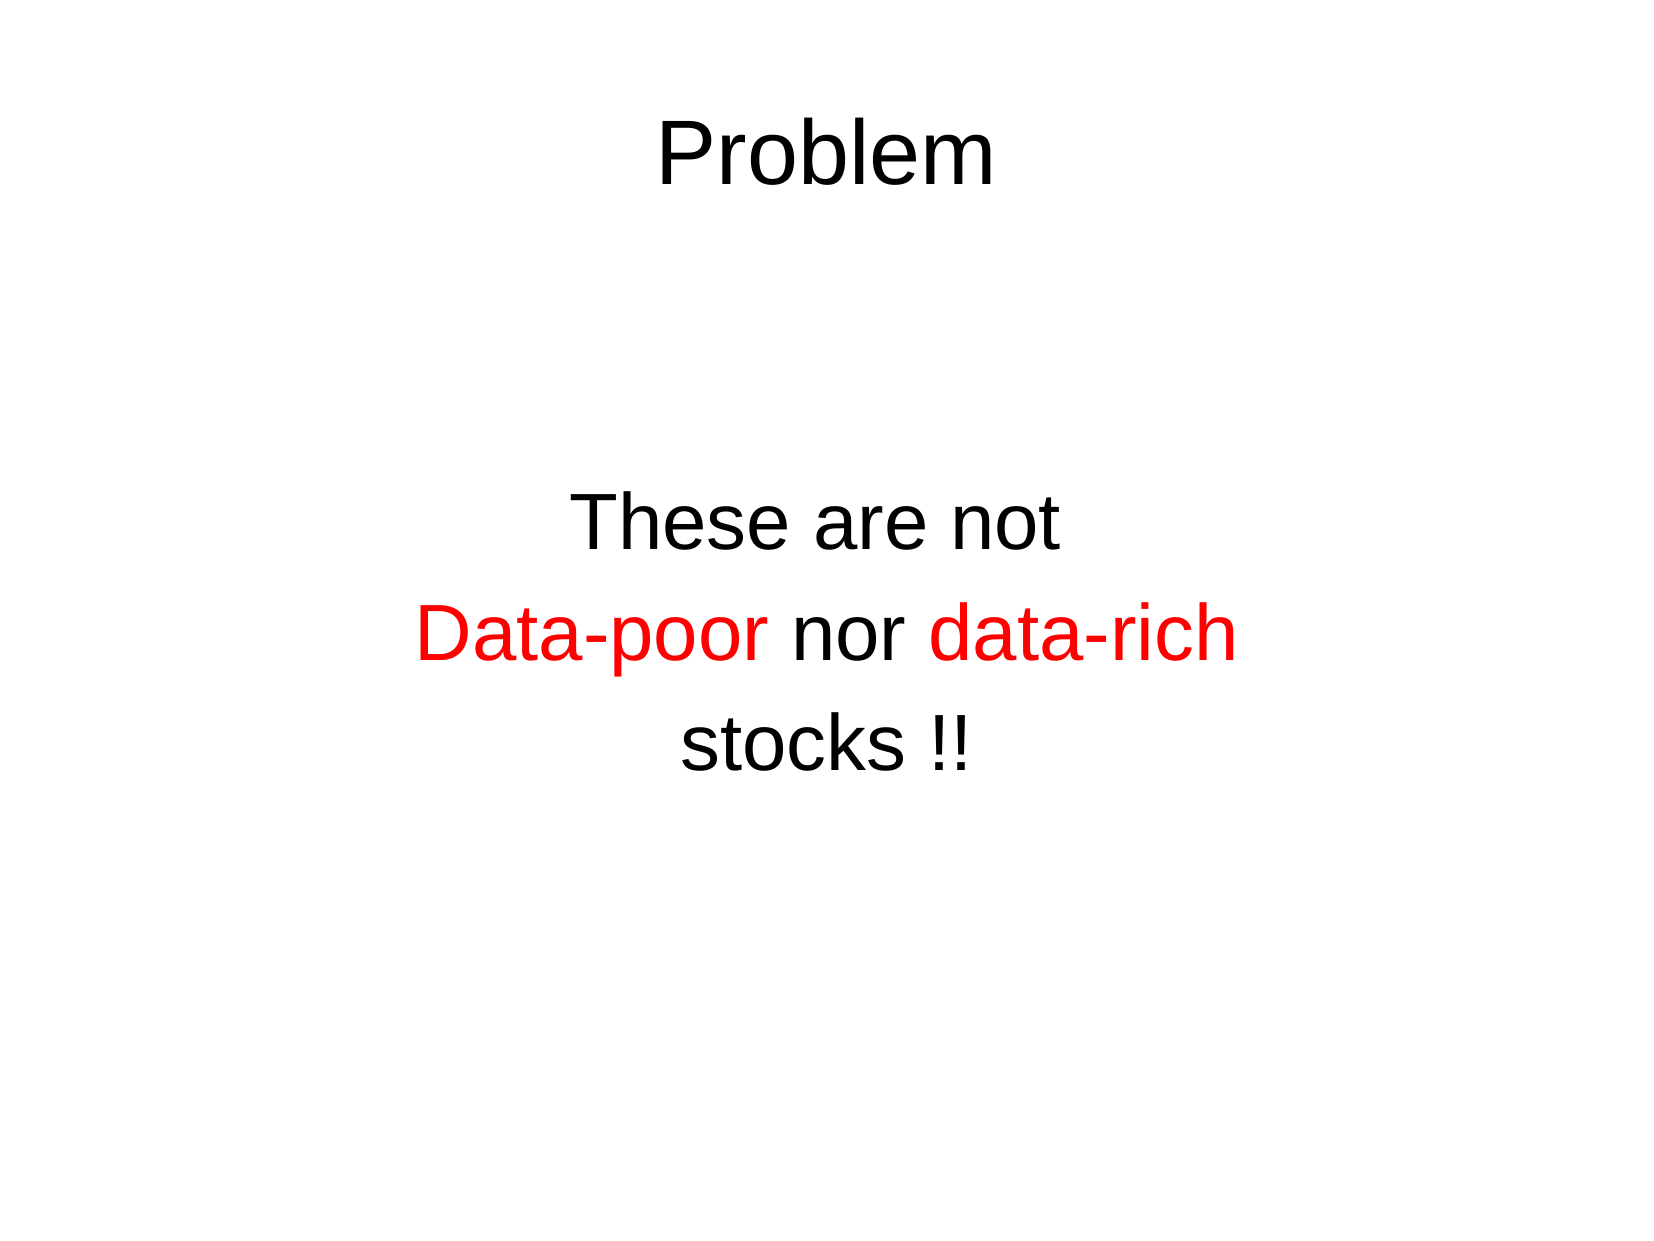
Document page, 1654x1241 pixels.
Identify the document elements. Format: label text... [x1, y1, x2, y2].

title Problem [82, 49, 1571, 257]
list These are not Data-poor nor data-rich stocks !! [82, 477, 1571, 788]
